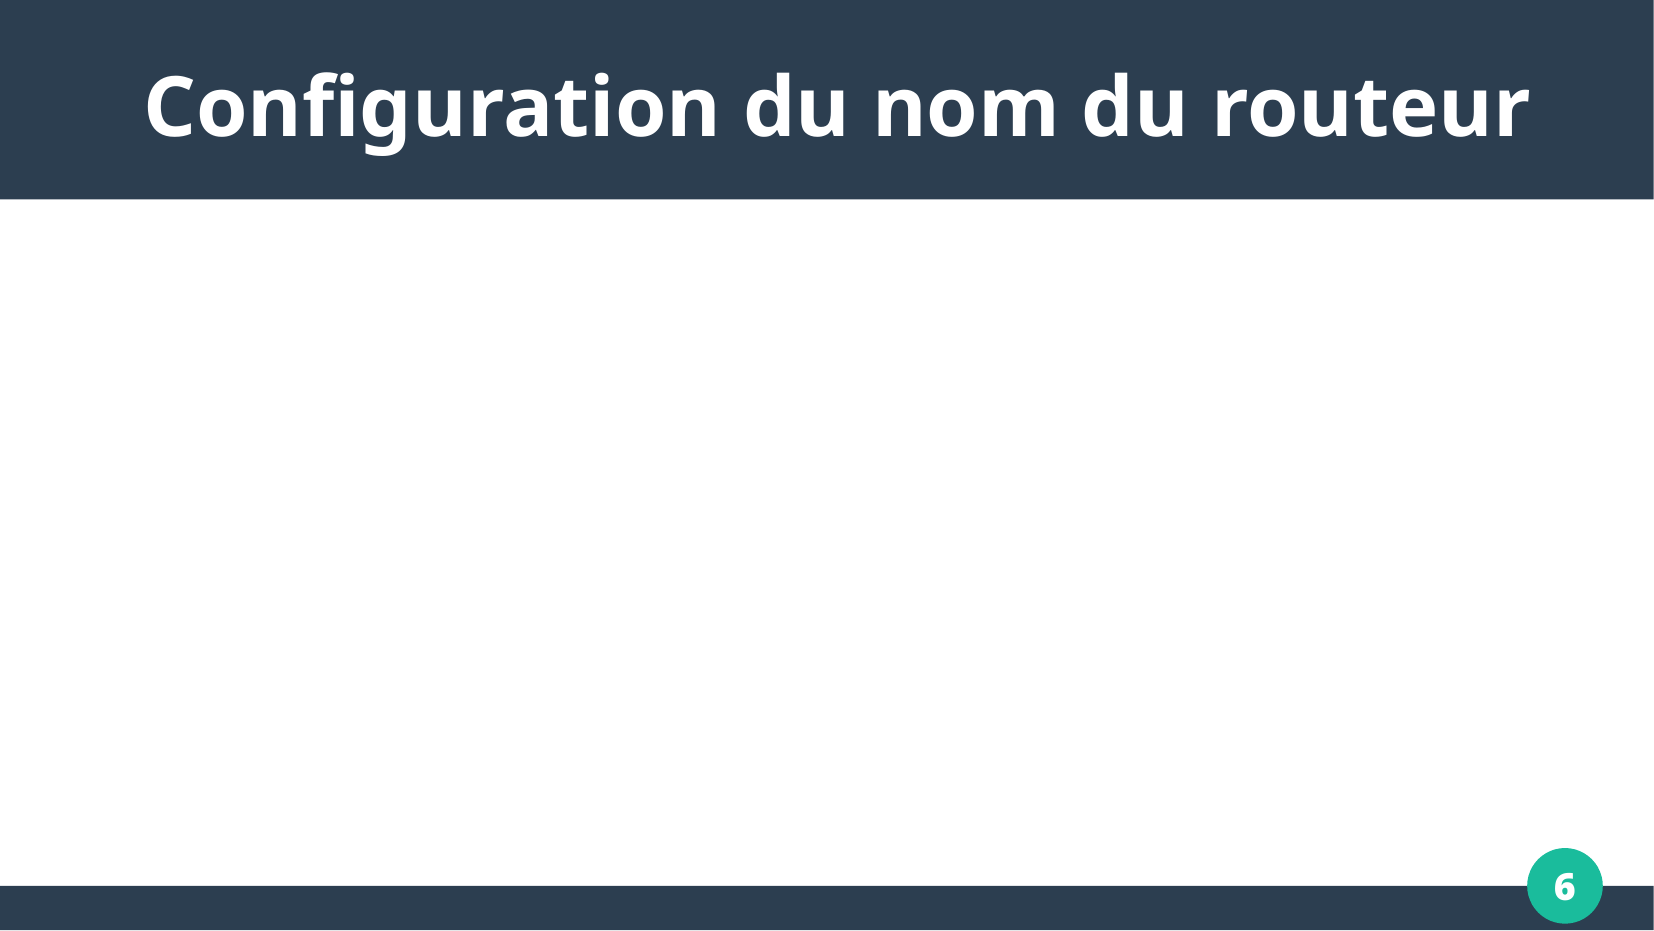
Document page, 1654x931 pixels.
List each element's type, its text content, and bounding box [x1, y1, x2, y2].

title Configuration du nom du routeur [59, 37, 1595, 156]
